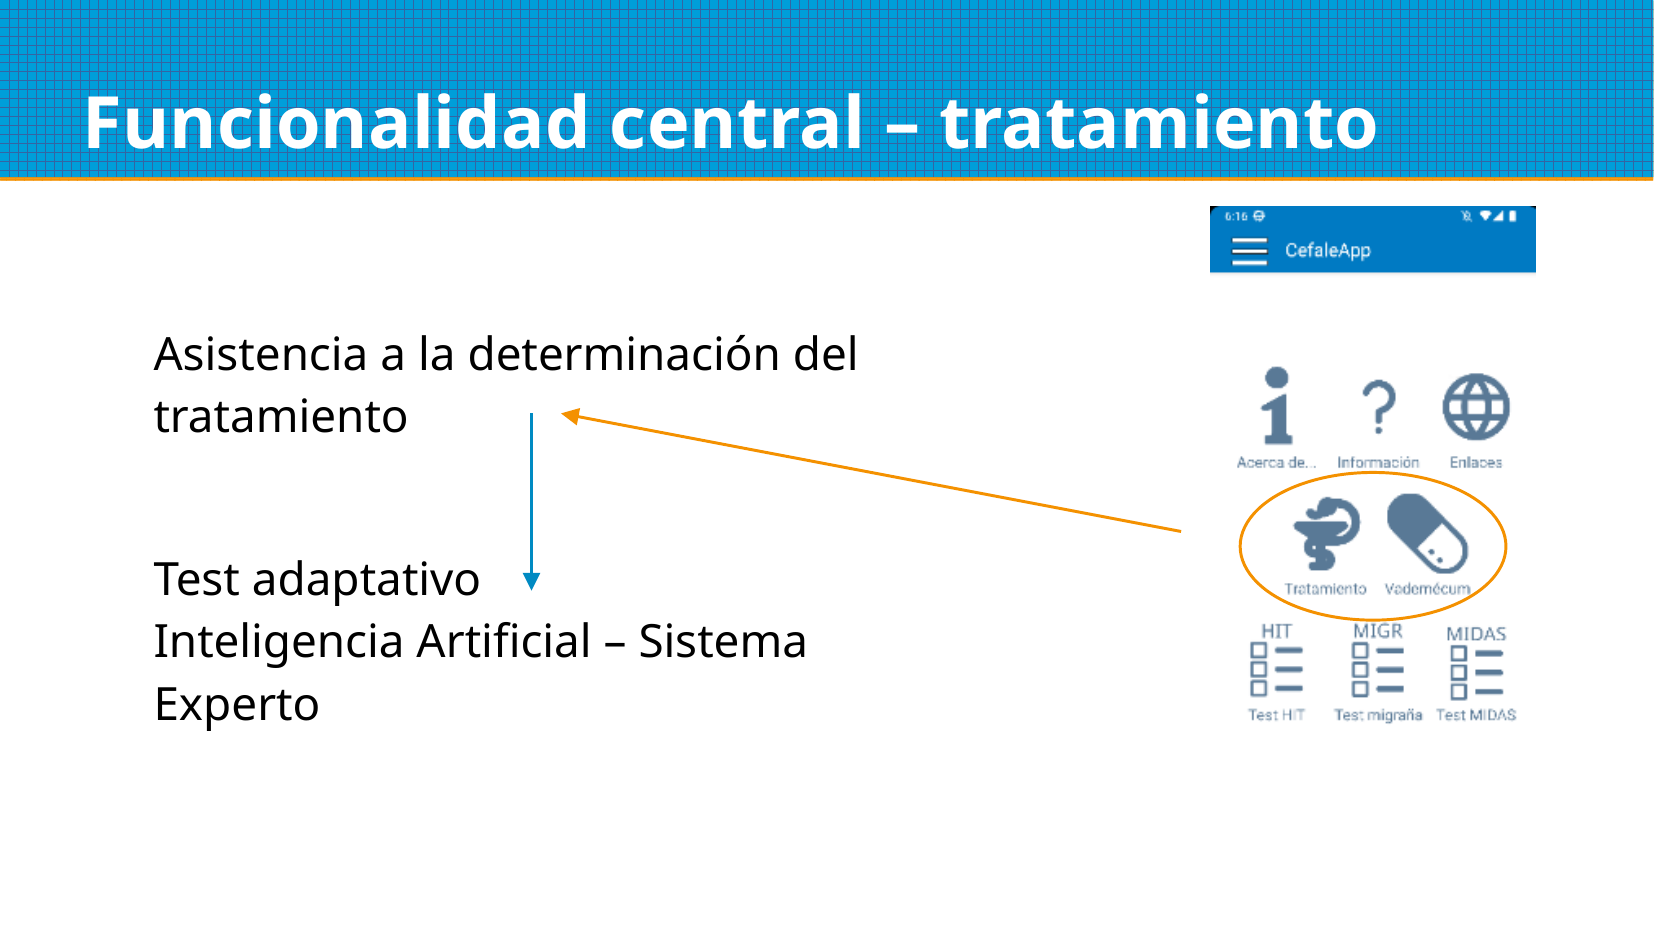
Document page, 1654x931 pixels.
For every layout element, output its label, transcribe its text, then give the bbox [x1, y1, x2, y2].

title Funcionalidad central – tratamiento [82, 14, 1571, 171]
text_box Test adaptativo Inteligencia Artificial – Sistema Experto [147, 536, 916, 744]
text_box Asistencia a la determinación del tratamiento [147, 324, 1034, 443]
picture [1210, 206, 1536, 862]
